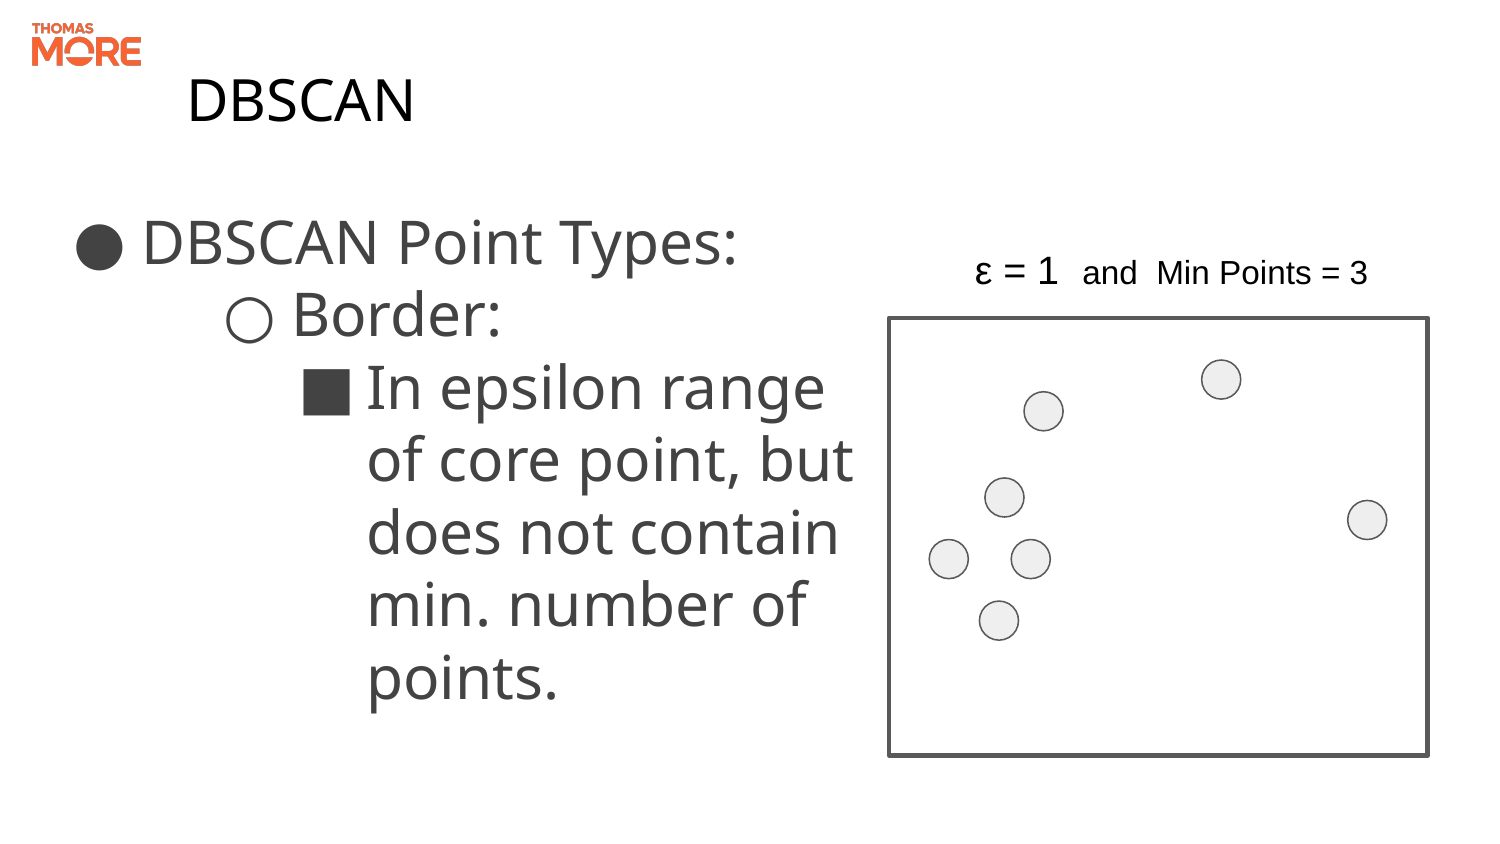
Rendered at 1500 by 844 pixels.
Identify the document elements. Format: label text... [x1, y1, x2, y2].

list DBSCAN Point Types: Border: In epsilon range of core point, but does not contain min. number of points. [51, 189, 887, 750]
text_box [984, 477, 1025, 518]
text_box [1347, 500, 1387, 540]
title DBSCAN [171, 48, 1449, 143]
text_box [1011, 539, 1051, 579]
text_box [929, 539, 969, 579]
text_box [1201, 360, 1241, 400]
picture [22, 13, 151, 76]
text_box [979, 601, 1019, 641]
text_box ε = 1 and Min Points = 3 [959, 225, 1409, 309]
text_box [1024, 391, 1064, 431]
